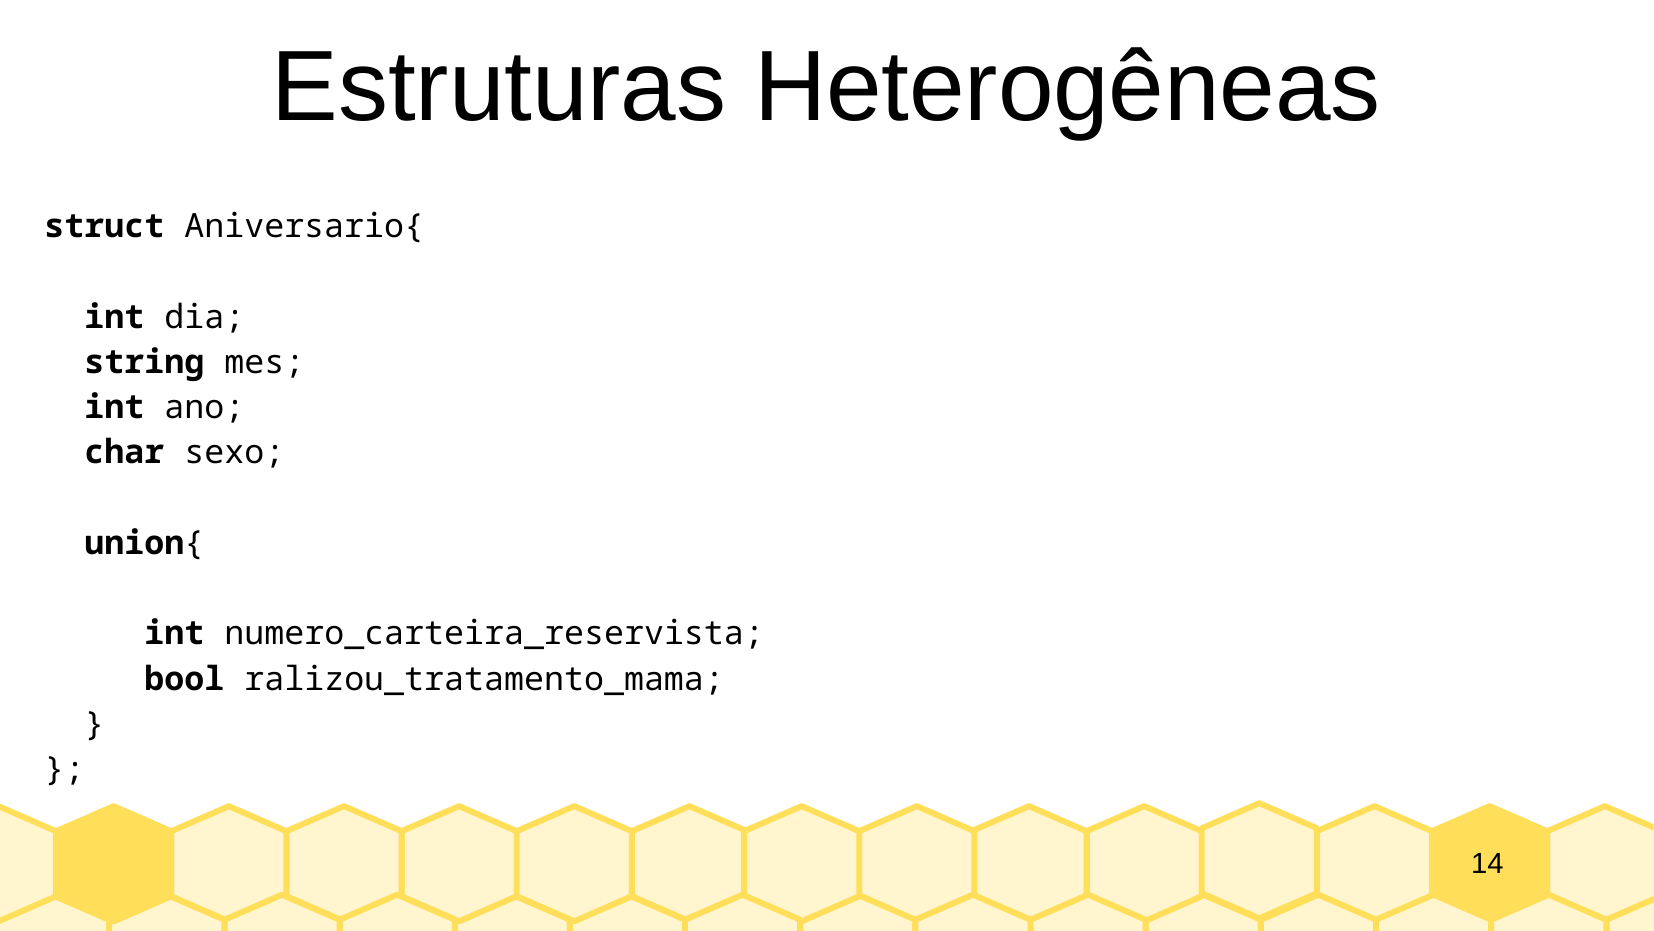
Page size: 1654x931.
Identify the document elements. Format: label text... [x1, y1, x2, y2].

text_box struct Aniversario{ int dia; string mes; int ano; char sexo; union{ int numero_carteira_reservista; bool ralizou_tratamento_mama; } }; [29, 194, 1595, 756]
title Estruturas Heterogêneas [29, 11, 1625, 160]
